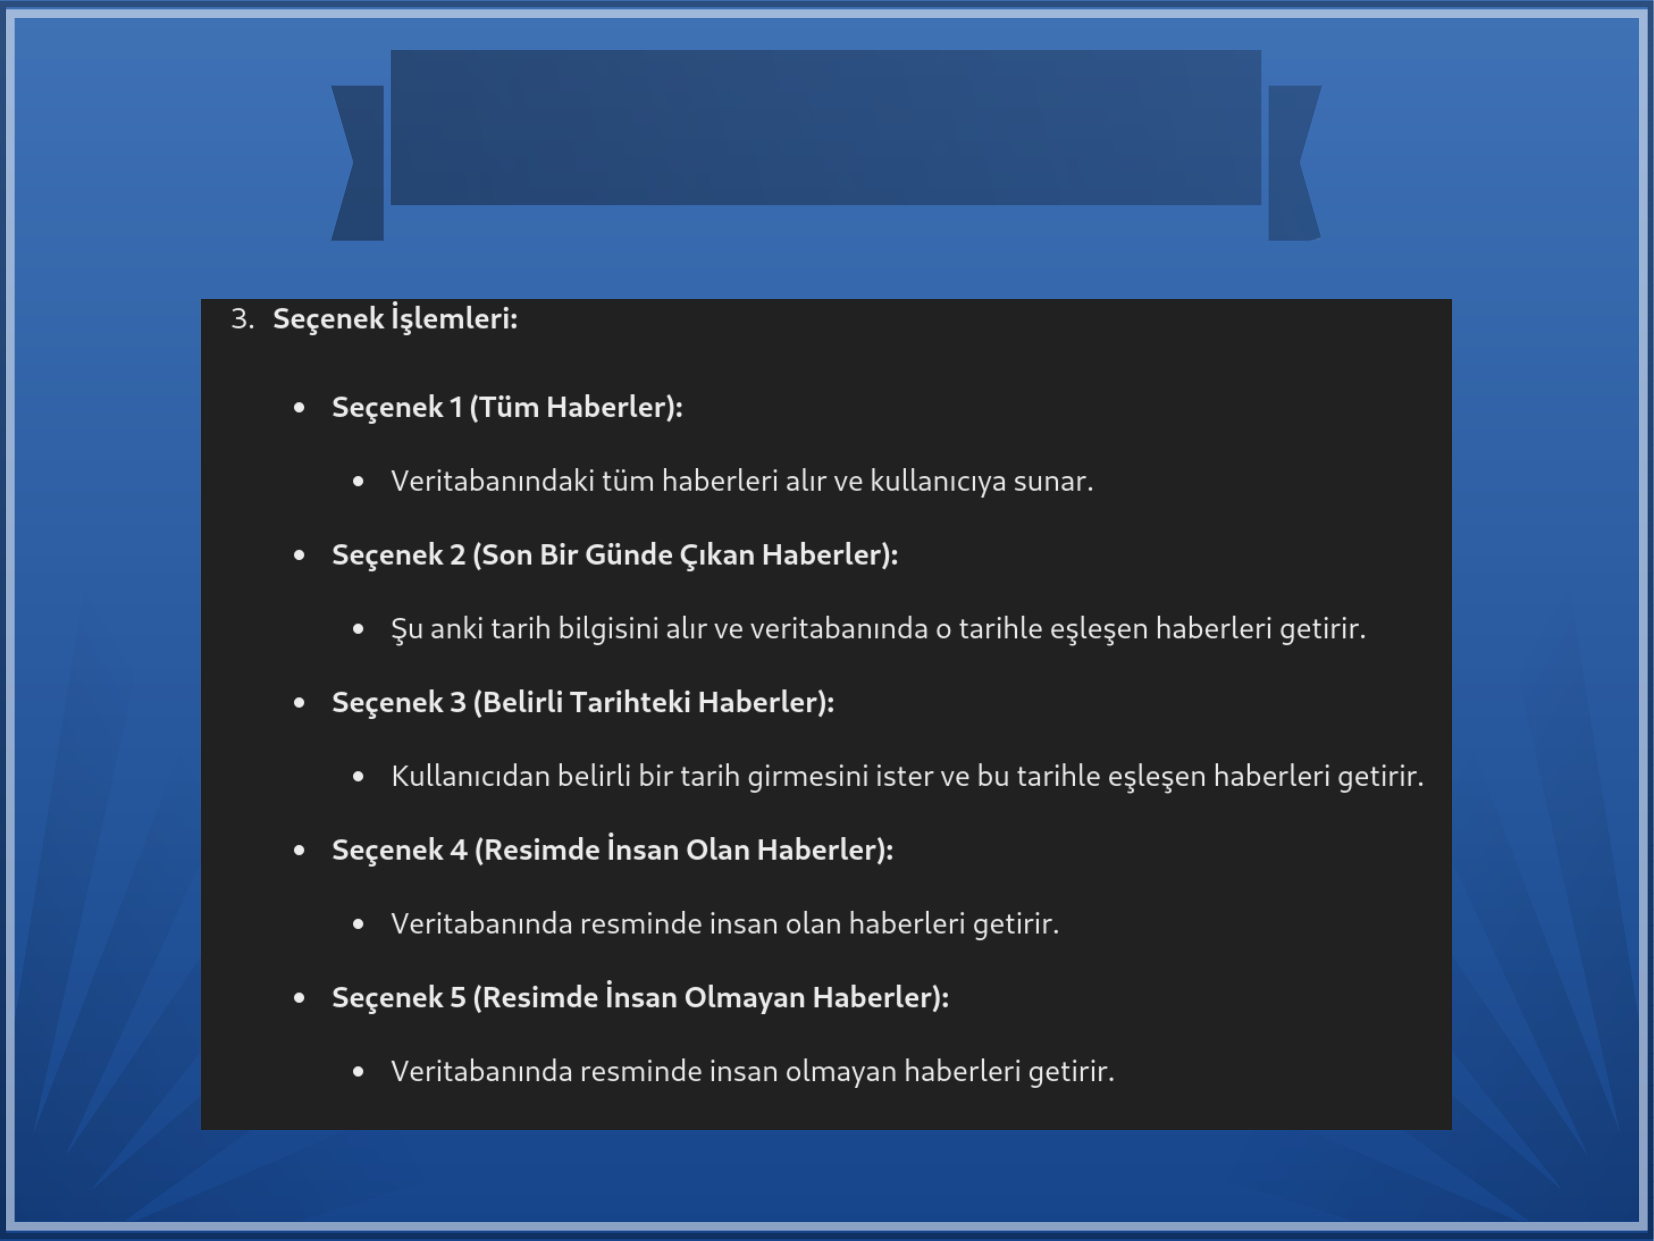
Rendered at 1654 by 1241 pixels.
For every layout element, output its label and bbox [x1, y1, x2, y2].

picture [201, 299, 1452, 1130]
